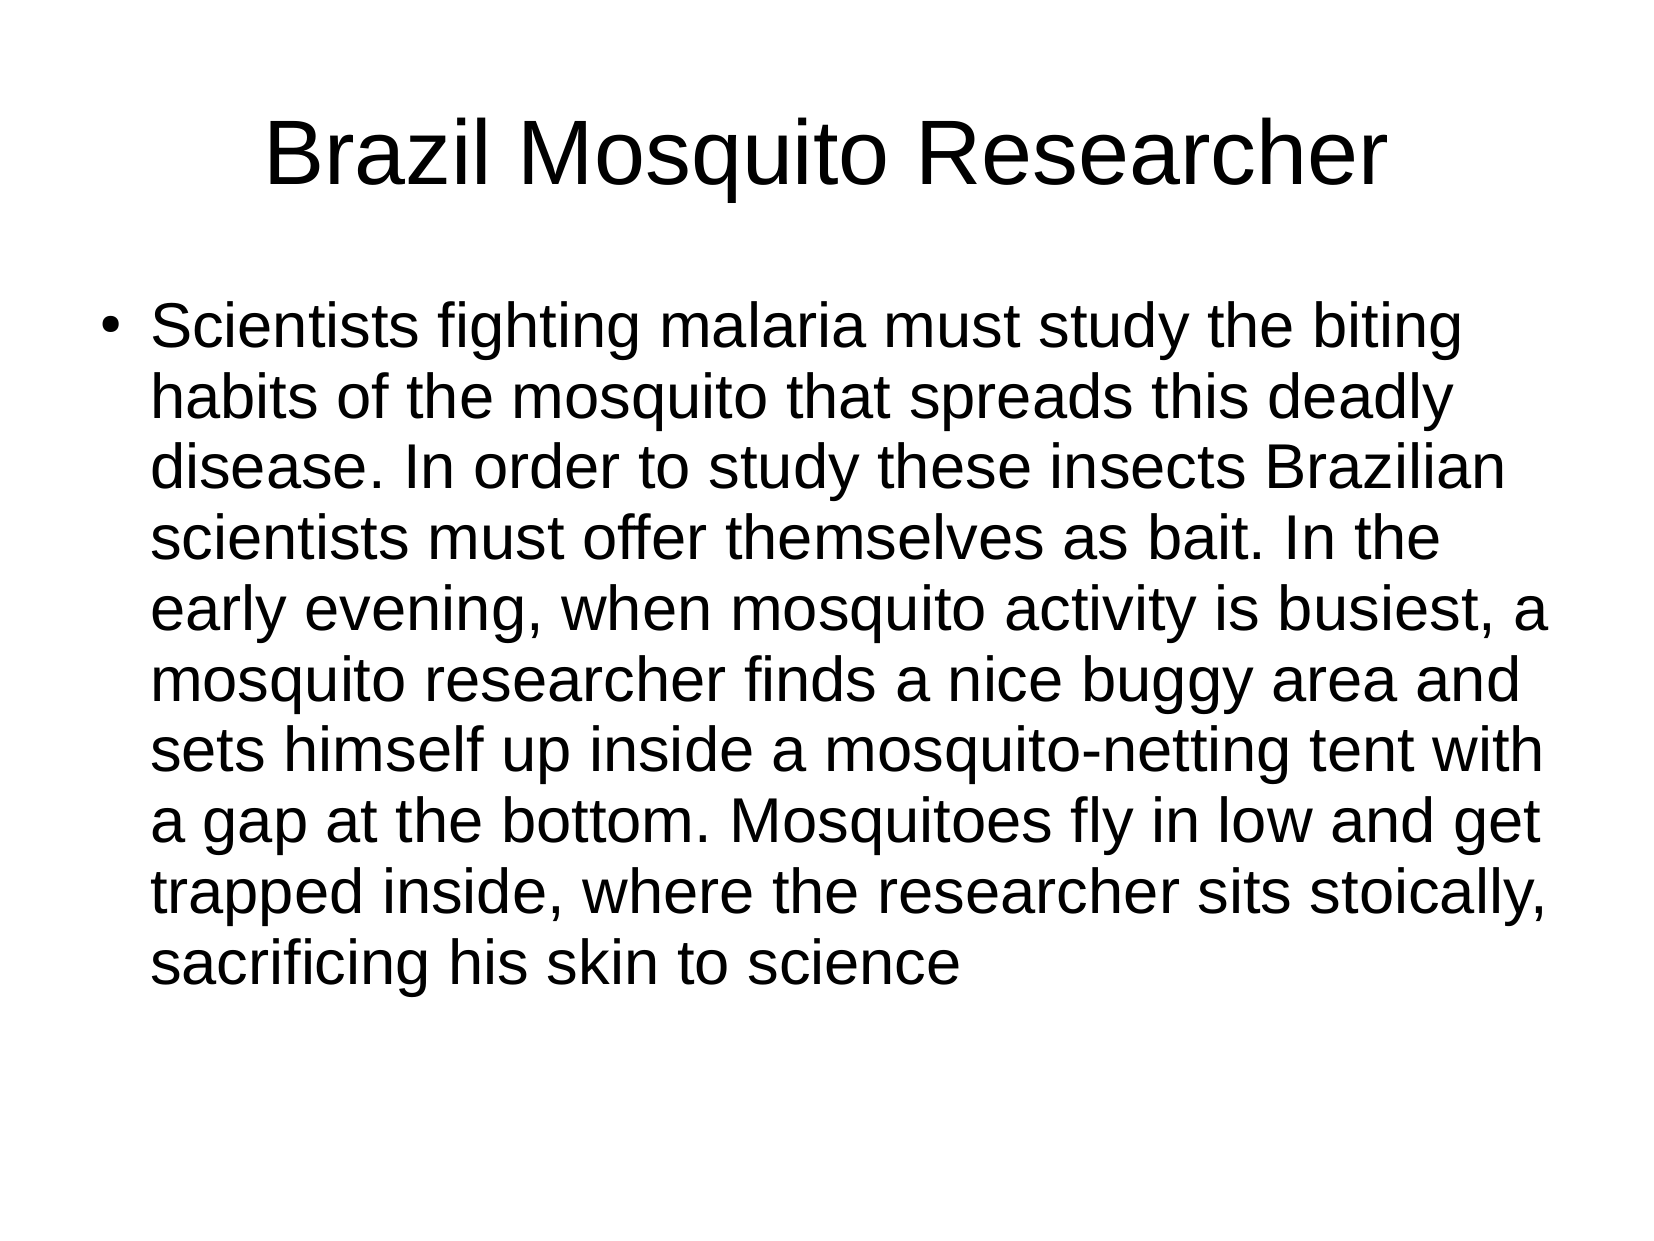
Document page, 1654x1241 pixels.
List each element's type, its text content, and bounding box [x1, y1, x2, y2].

list Scientists fighting malaria must study the biting habits of the mosquito that spreads this deadly disease. In order to study these insects Brazilian scientists must offer themselves as bait. In the early evening, when mosquito activity is busiest, a mosquito researcher finds a nice buggy area and sets himself up inside a mosquito-netting tent with a gap at the bottom. Mosquitoes fly in low and get trapped inside, where the researcher sits stoically, sacrificing his skin to science [82, 290, 1571, 1010]
title Brazil Mosquito Researcher [82, 49, 1571, 257]
